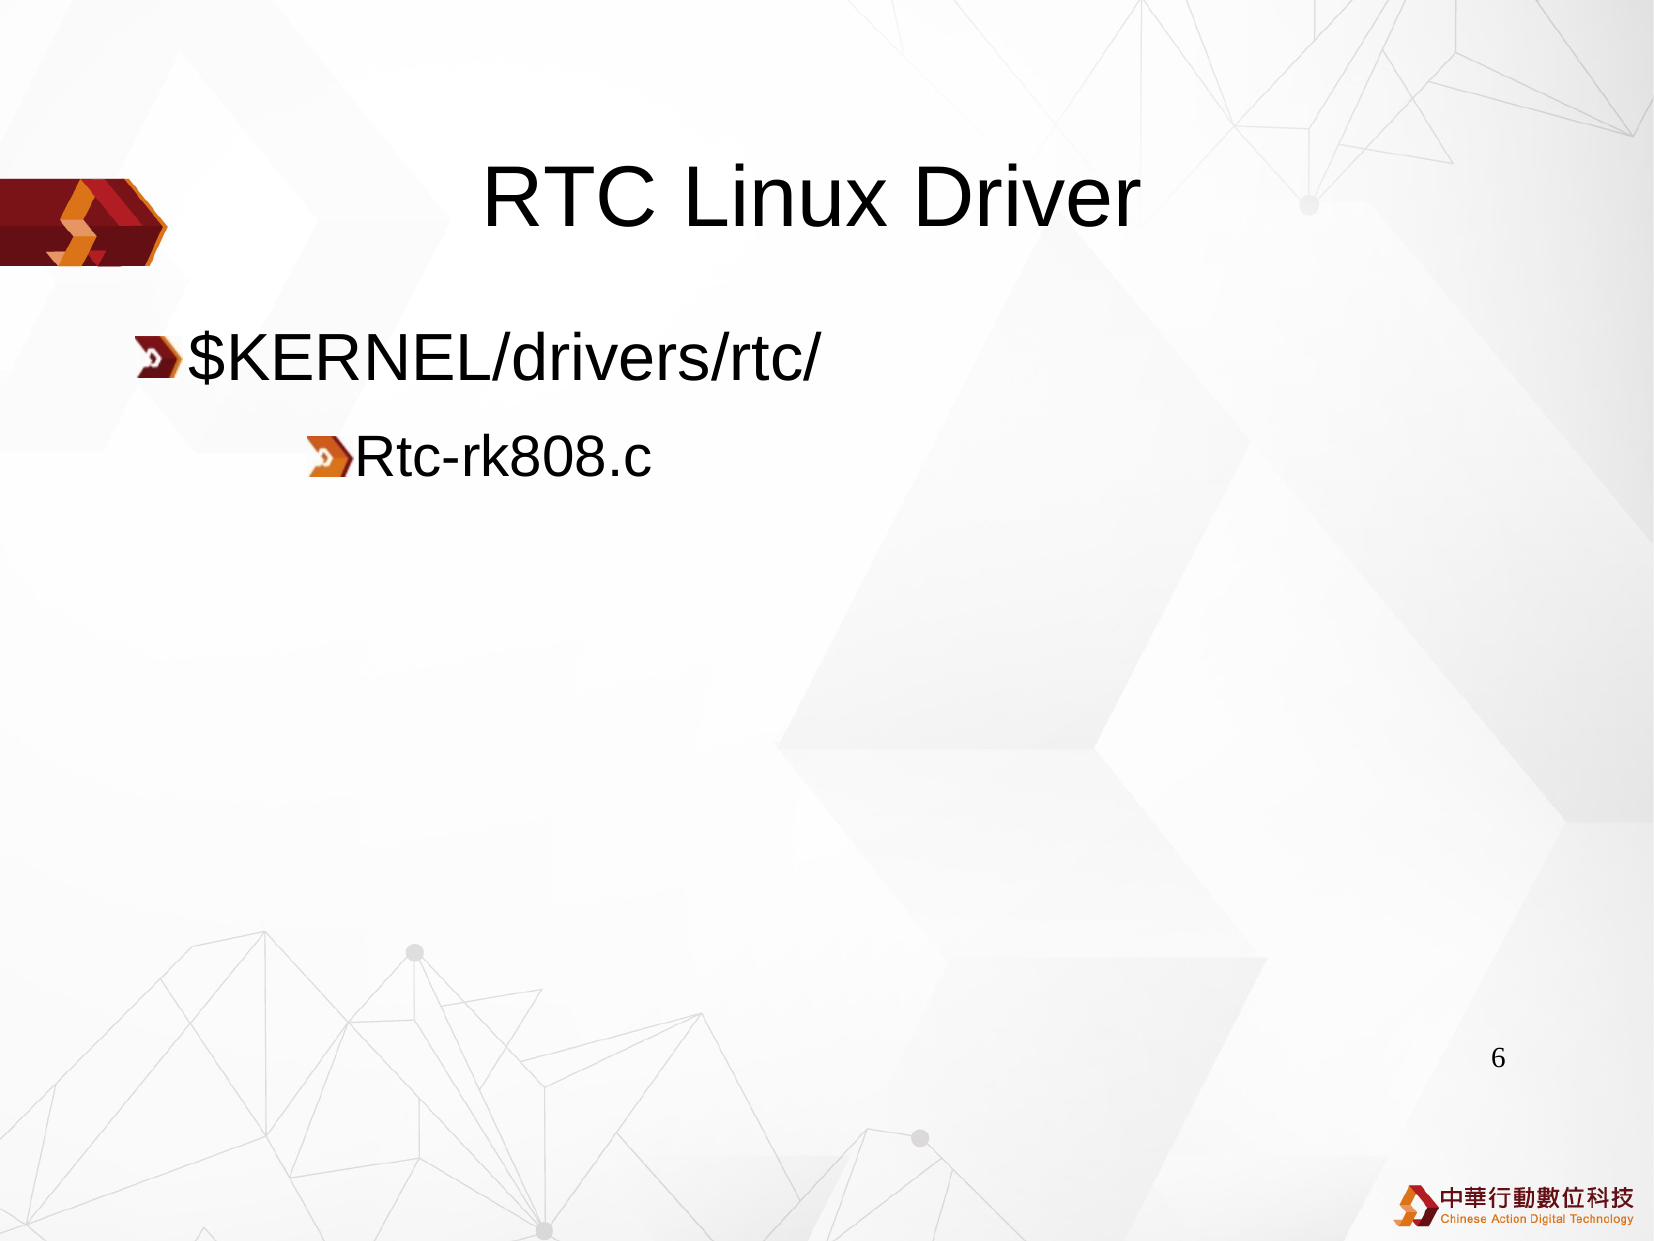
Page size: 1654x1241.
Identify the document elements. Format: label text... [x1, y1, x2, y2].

list $KERNEL/drivers/rtc/ Rtc-rk808.c [118, 319, 1571, 1040]
title RTC Linux Driver [118, 112, 1506, 281]
picture [0, 0, 1654, 1241]
